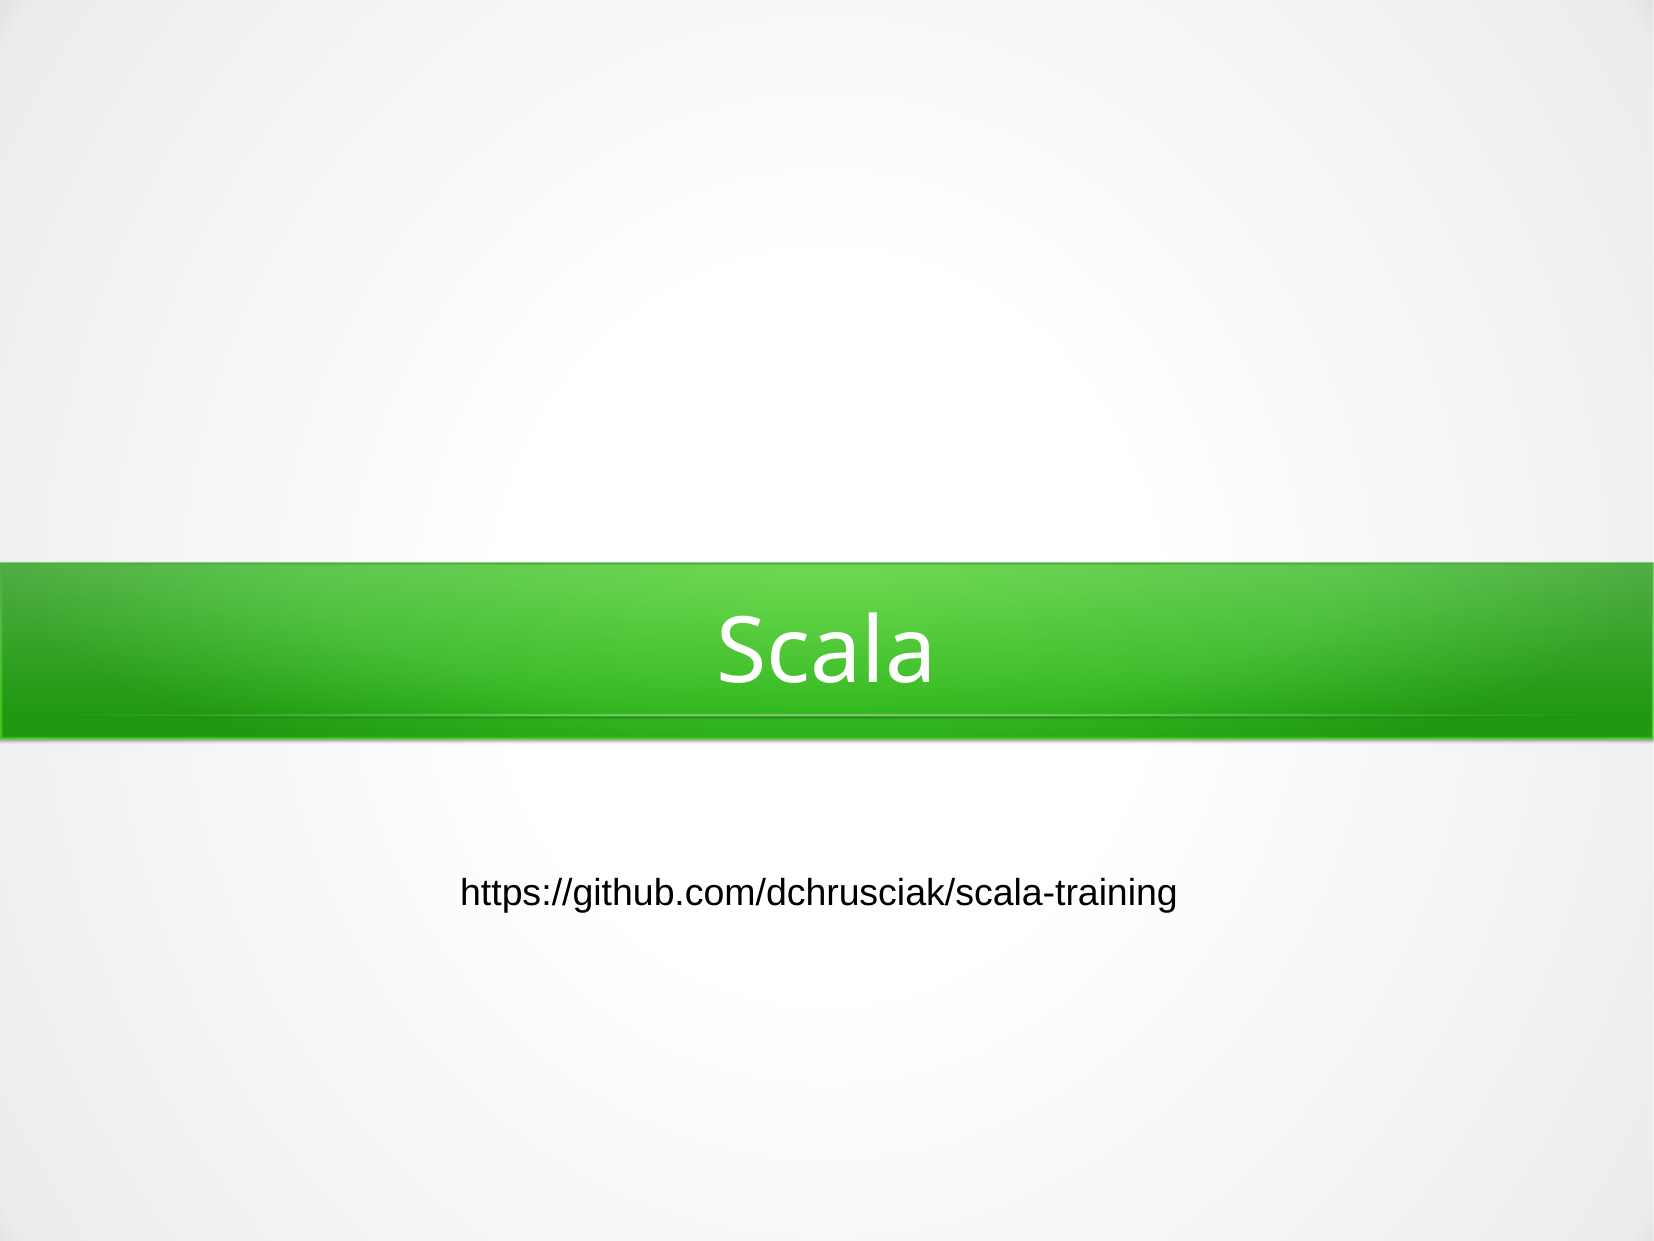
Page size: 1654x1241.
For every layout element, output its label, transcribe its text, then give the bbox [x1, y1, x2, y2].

title Scala [82, 578, 1571, 715]
picture [0, 0, 1654, 1241]
text_box https://github.com/dchrusciak/scala-training [445, 864, 1193, 922]
